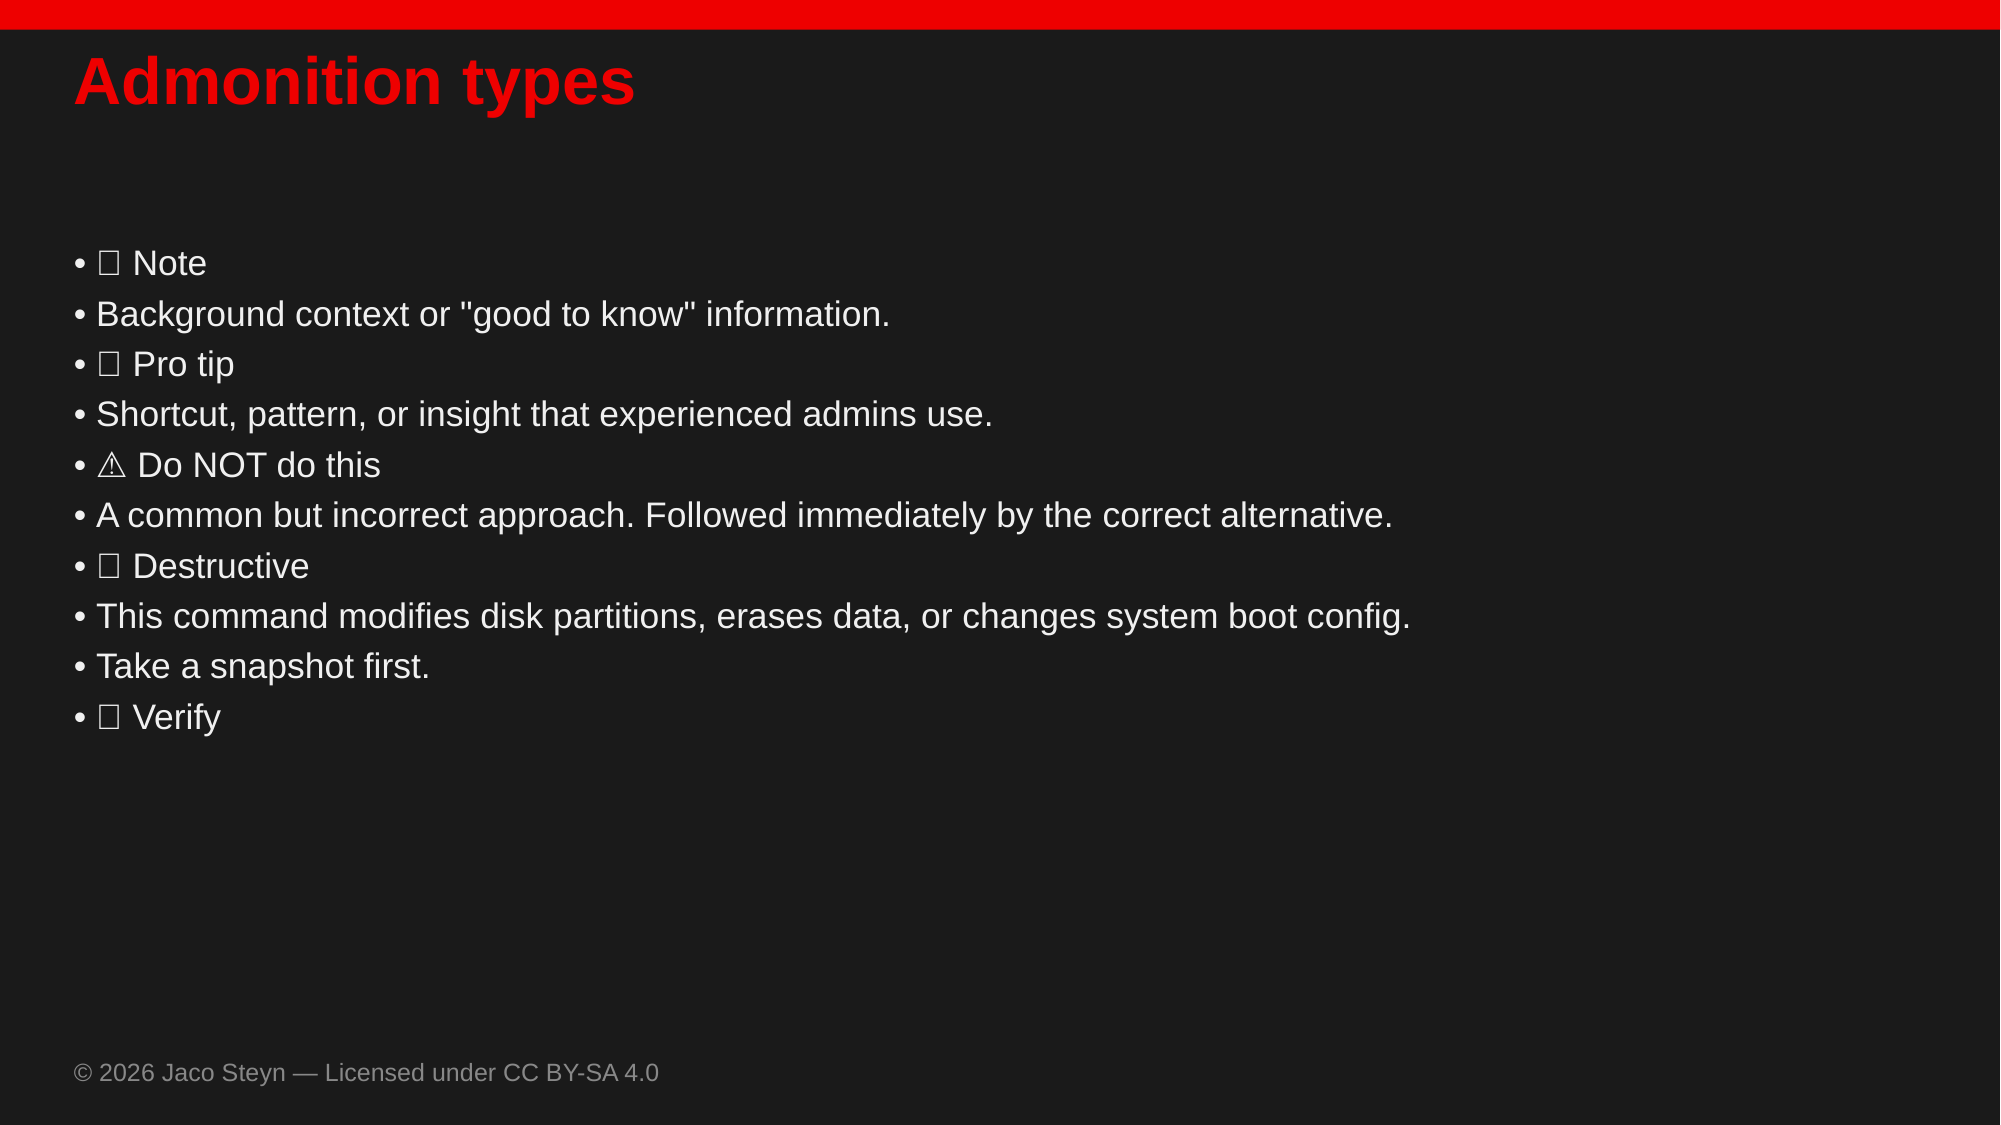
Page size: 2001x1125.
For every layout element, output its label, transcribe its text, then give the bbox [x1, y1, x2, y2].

text_box © 2026 Jaco Steyn — Licensed under CC BY-SA 4.0 [59, 1051, 1942, 1093]
text_box Admonition types [59, 36, 1942, 208]
text_box • 📝 Note • Background context or "good to know" information. • 💡 Pro tip • Shortcut, pattern, or insight that experienced admins use. • ⚠️ Do NOT do this • A common but incorrect approach. Followed immediately by the correct alternative. • 🚨 Destructive • This command modifies disk partitions, erases data, or changes system boot config. • Take a snapshot first. • ✅ Verify [59, 236, 1942, 1037]
text_box [0, 0, 2001, 30]
